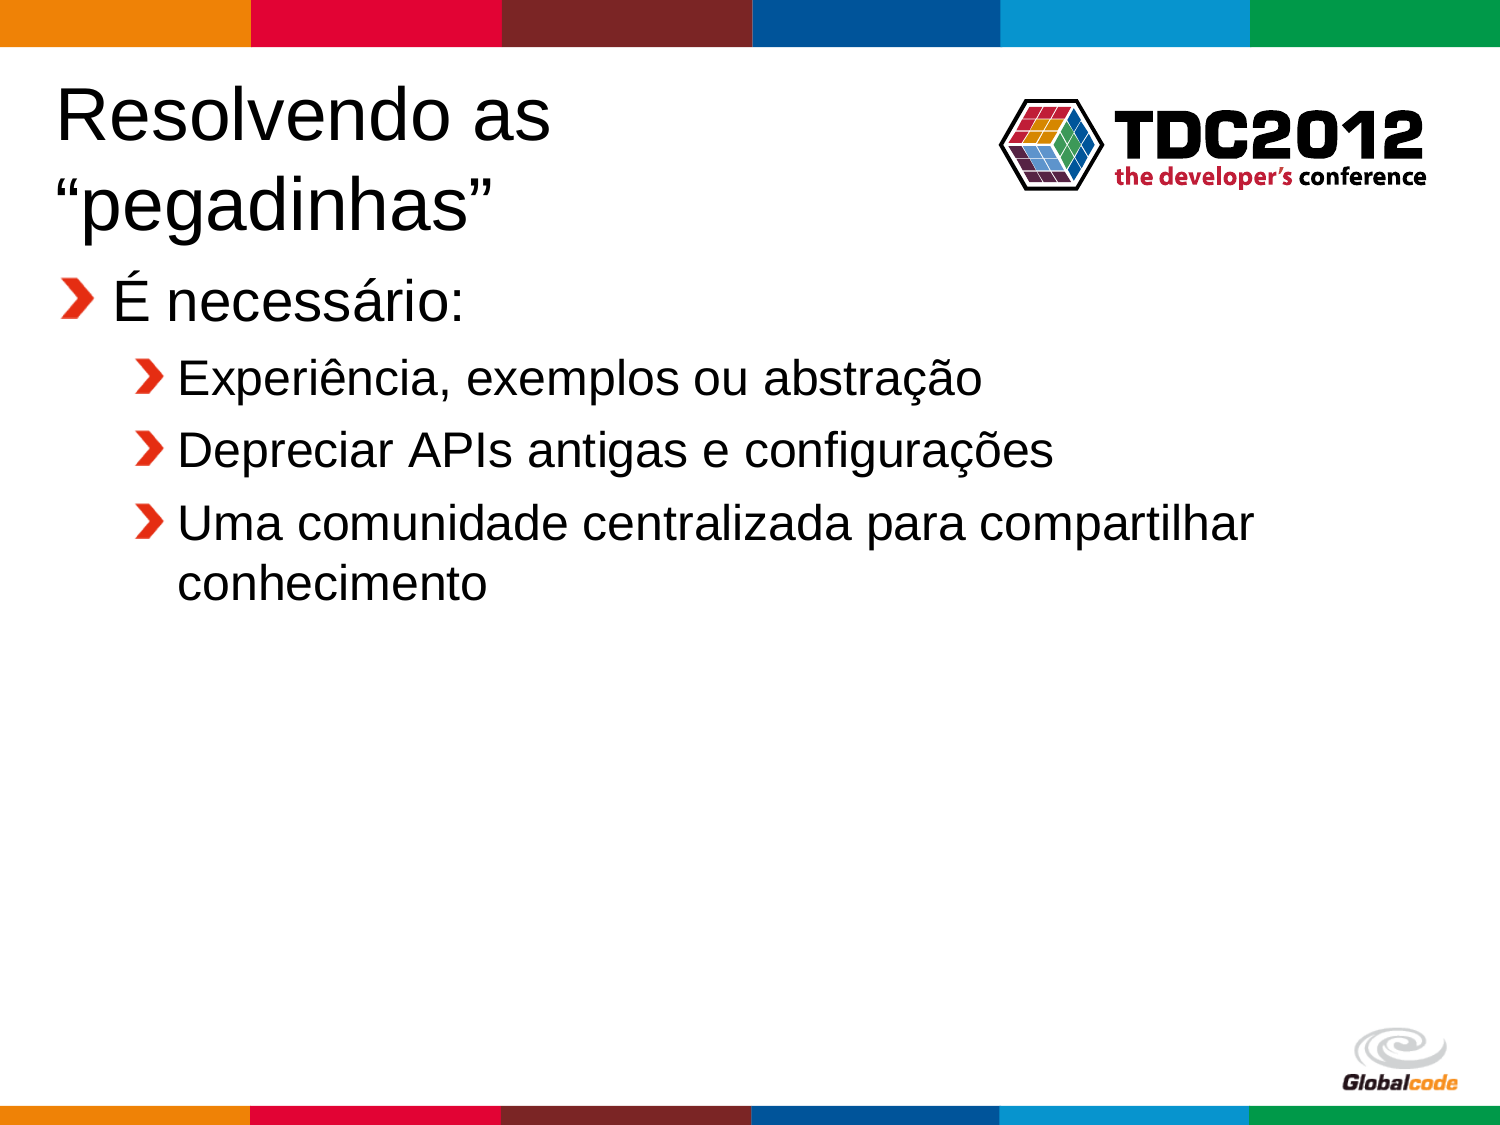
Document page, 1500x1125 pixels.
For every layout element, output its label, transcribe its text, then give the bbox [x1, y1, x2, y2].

picture [1340, 999, 1459, 1105]
list É necessário: Experiência, exemplos ou abstração Depreciar APIs antigas e configurações Uma comunidade centralizada para compartilhar conhecimento [41, 255, 1459, 998]
title Resolvendo as “pegadinhas” [41, 57, 975, 254]
